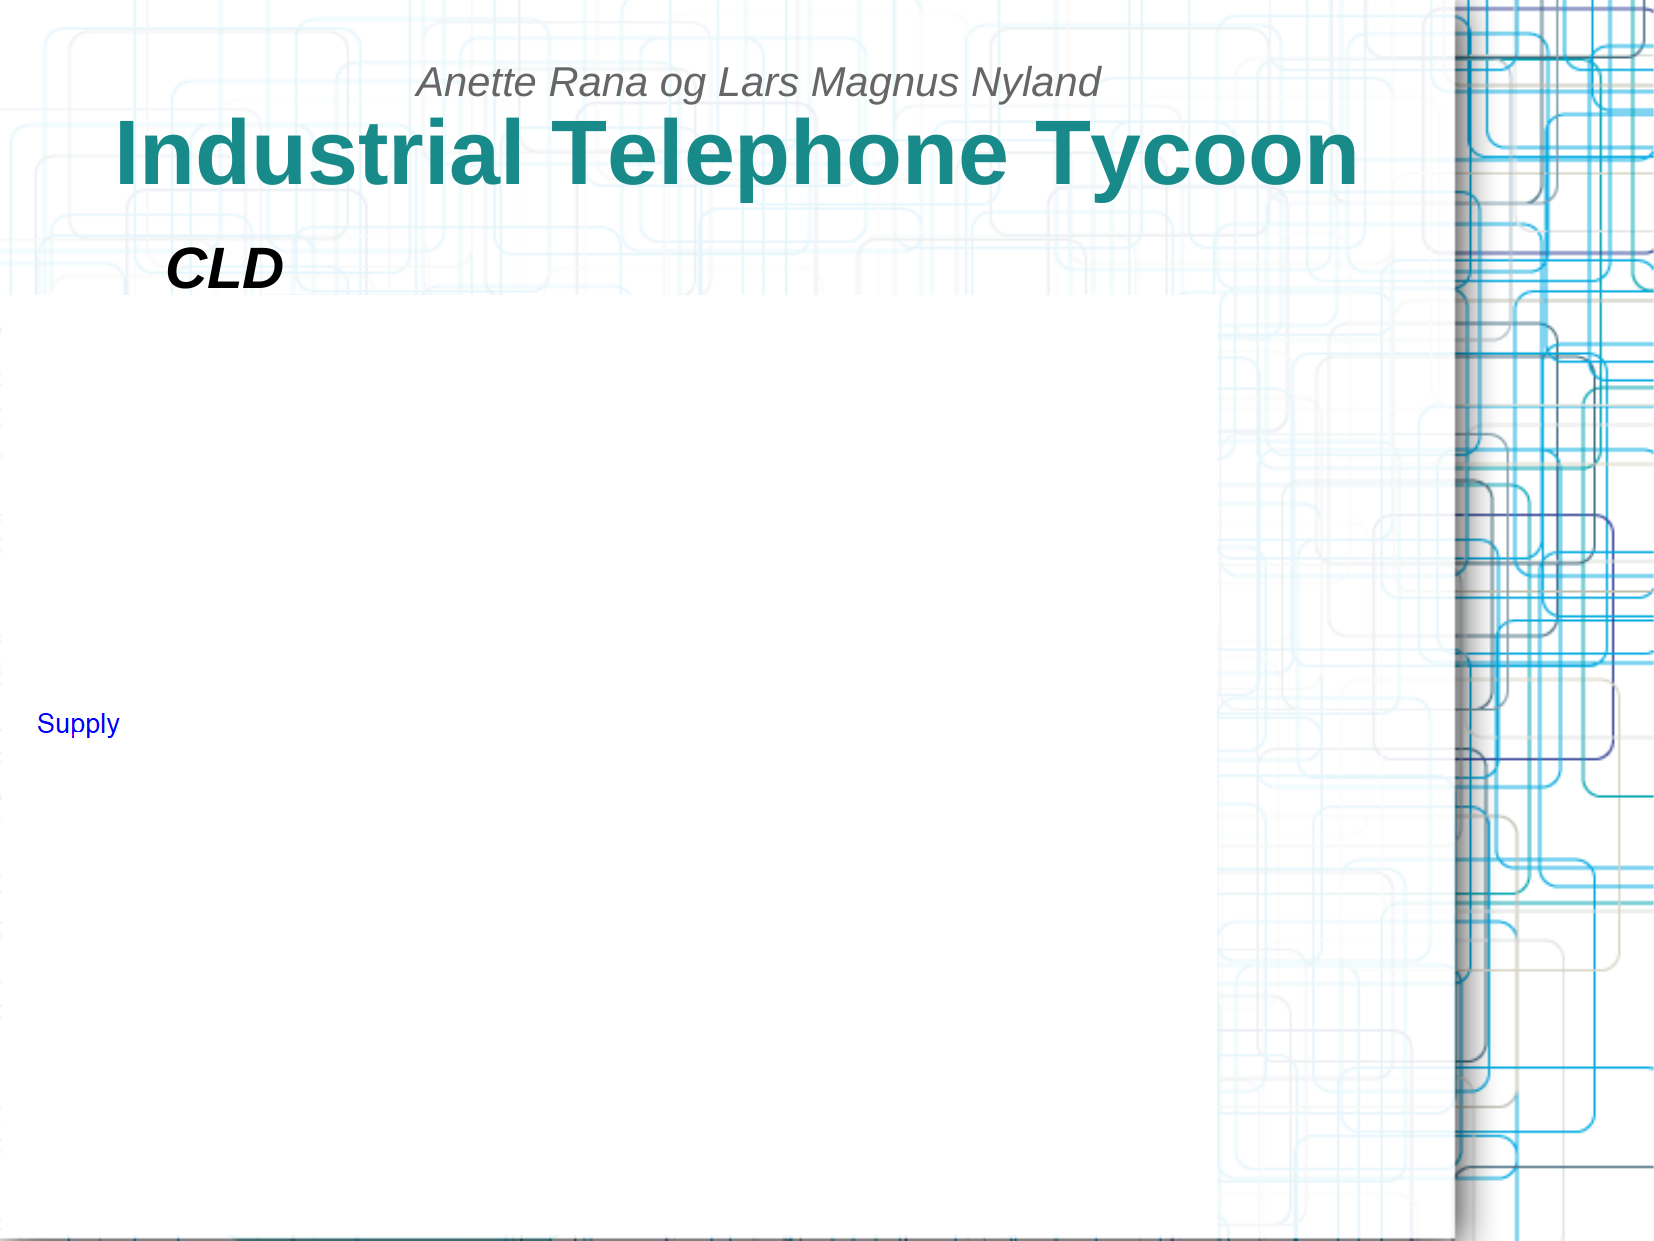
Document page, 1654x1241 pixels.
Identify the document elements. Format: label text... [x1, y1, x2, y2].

title Industrial Telephone Tycoon [59, 56, 1418, 250]
picture [0, 0, 1654, 1241]
list Anette Rana og Lars Magnus Nyland [82, 58, 1418, 210]
list CLD [70, 236, 1406, 1205]
